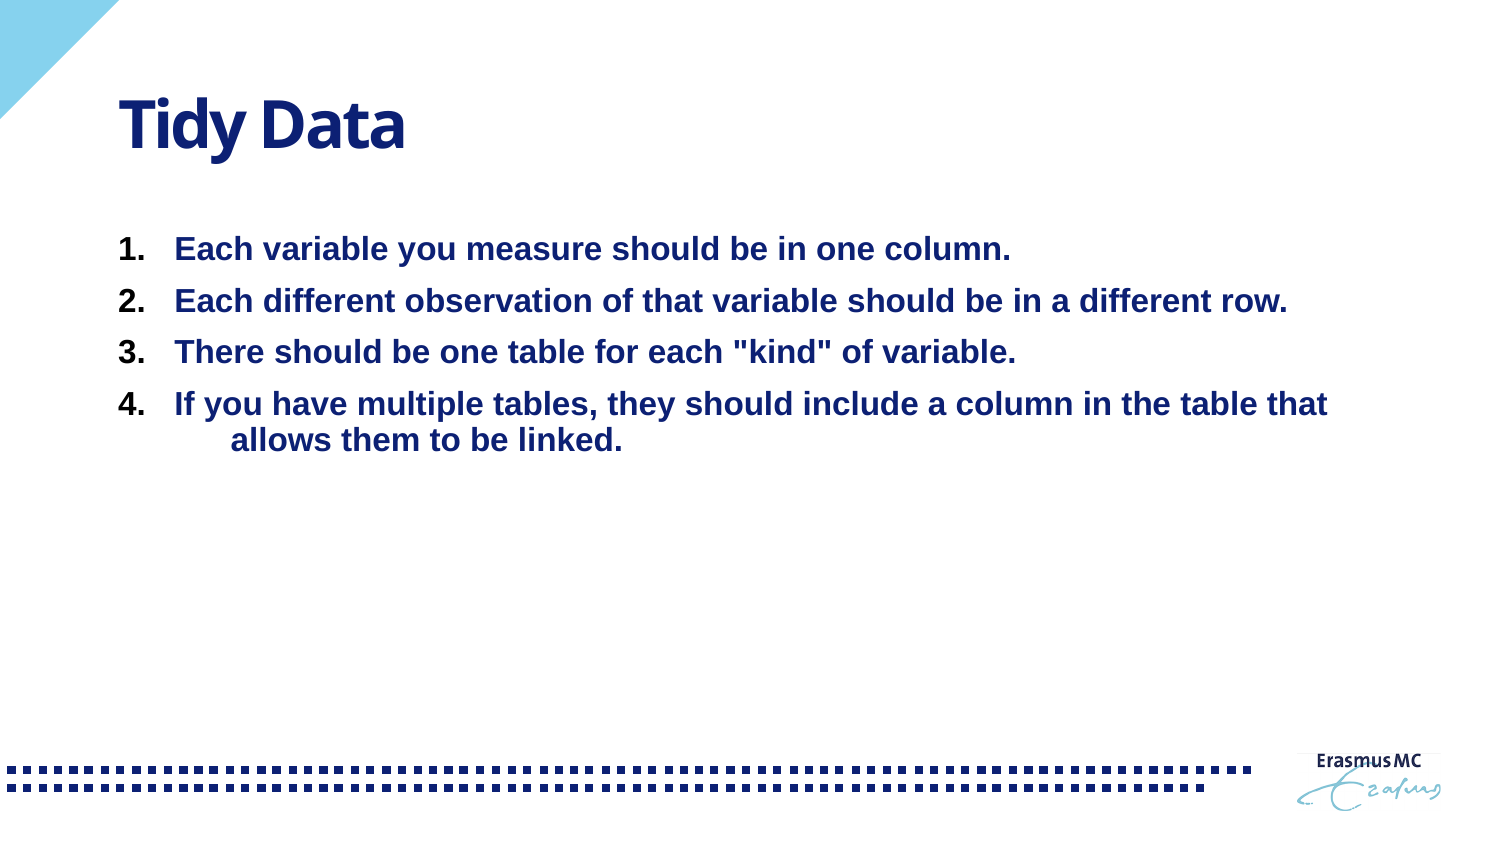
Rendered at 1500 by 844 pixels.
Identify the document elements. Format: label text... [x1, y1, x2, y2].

title Tidy Data [103, 44, 1397, 209]
list Each variable you measure should be in one column. Each different observation of that variable should be in a different row. There should be one table for each "kind" of variable. If you have multiple tables, they should include a column in the table that allows them to be linked. [103, 224, 1397, 760]
